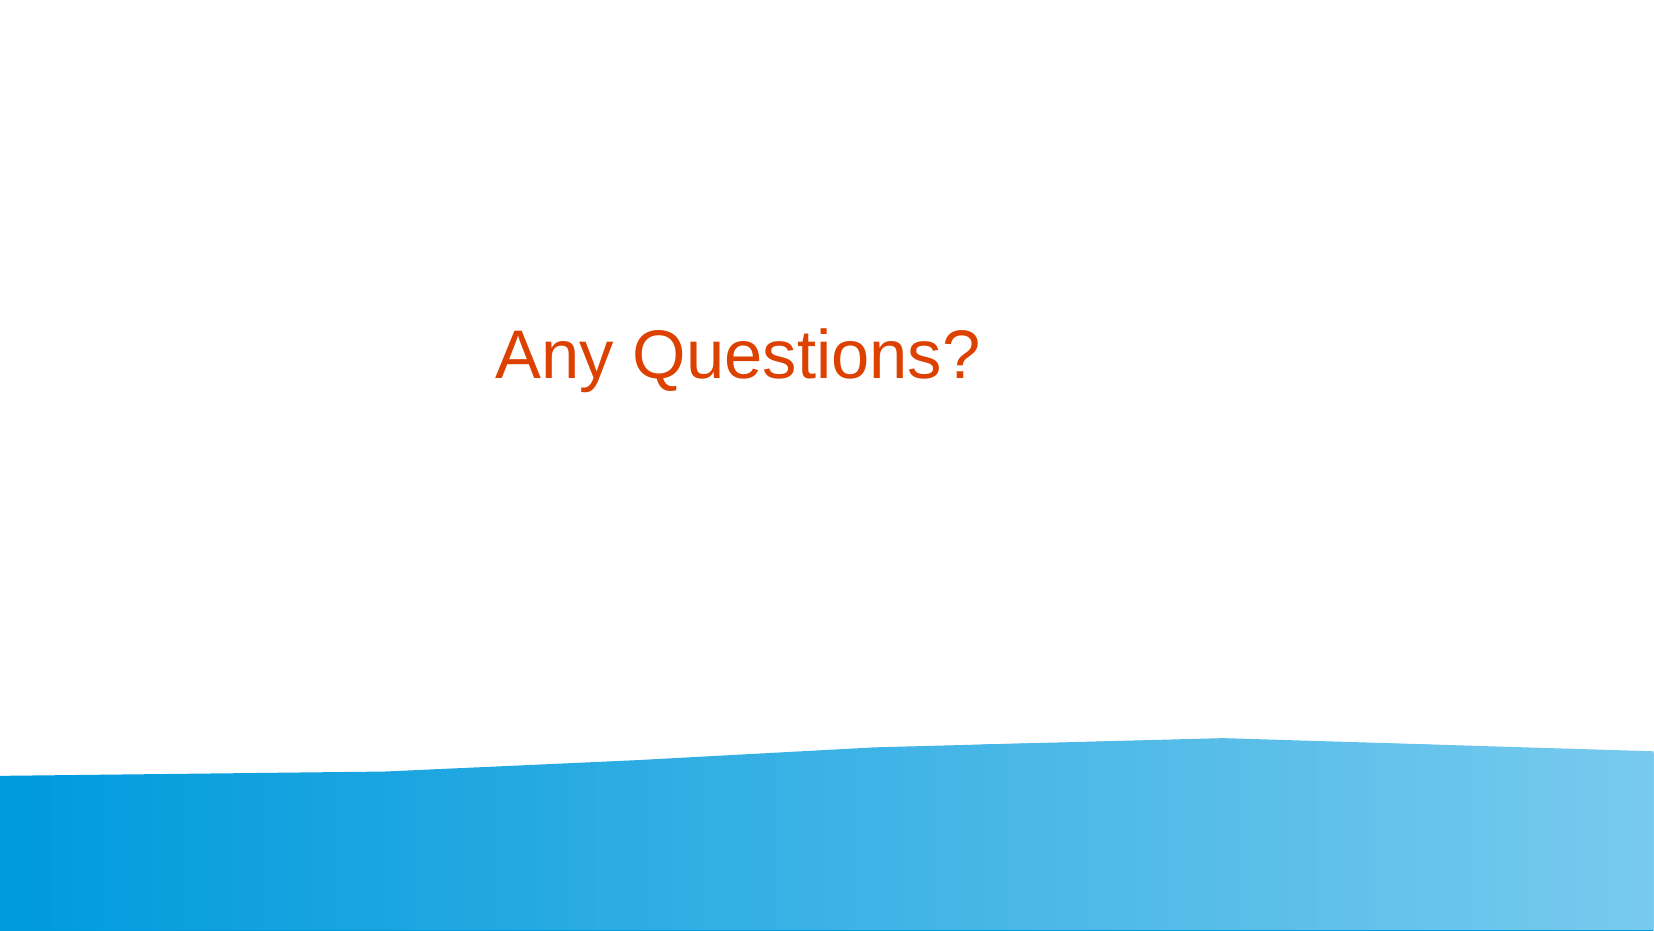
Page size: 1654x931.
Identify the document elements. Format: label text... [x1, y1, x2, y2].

title Any Questions? [0, 265, 1477, 443]
